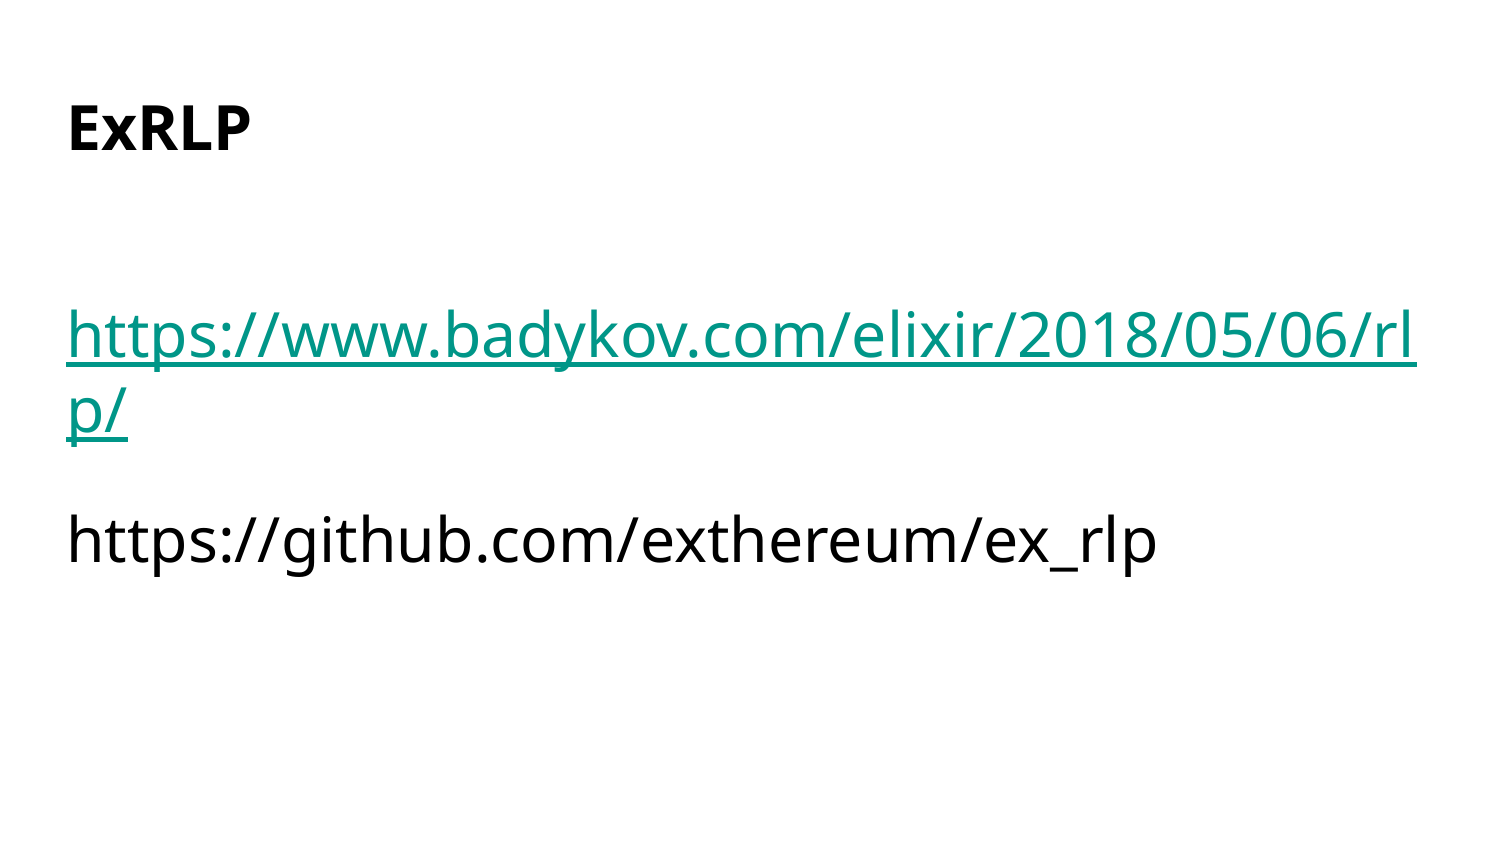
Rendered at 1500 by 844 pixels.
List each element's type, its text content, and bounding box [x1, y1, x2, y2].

title ExRLP [51, 72, 1449, 176]
list https://www.badykov.com/elixir/2018/05/06/rlp/ https://github.com/exthereum/ex_rlp [51, 189, 1449, 750]
